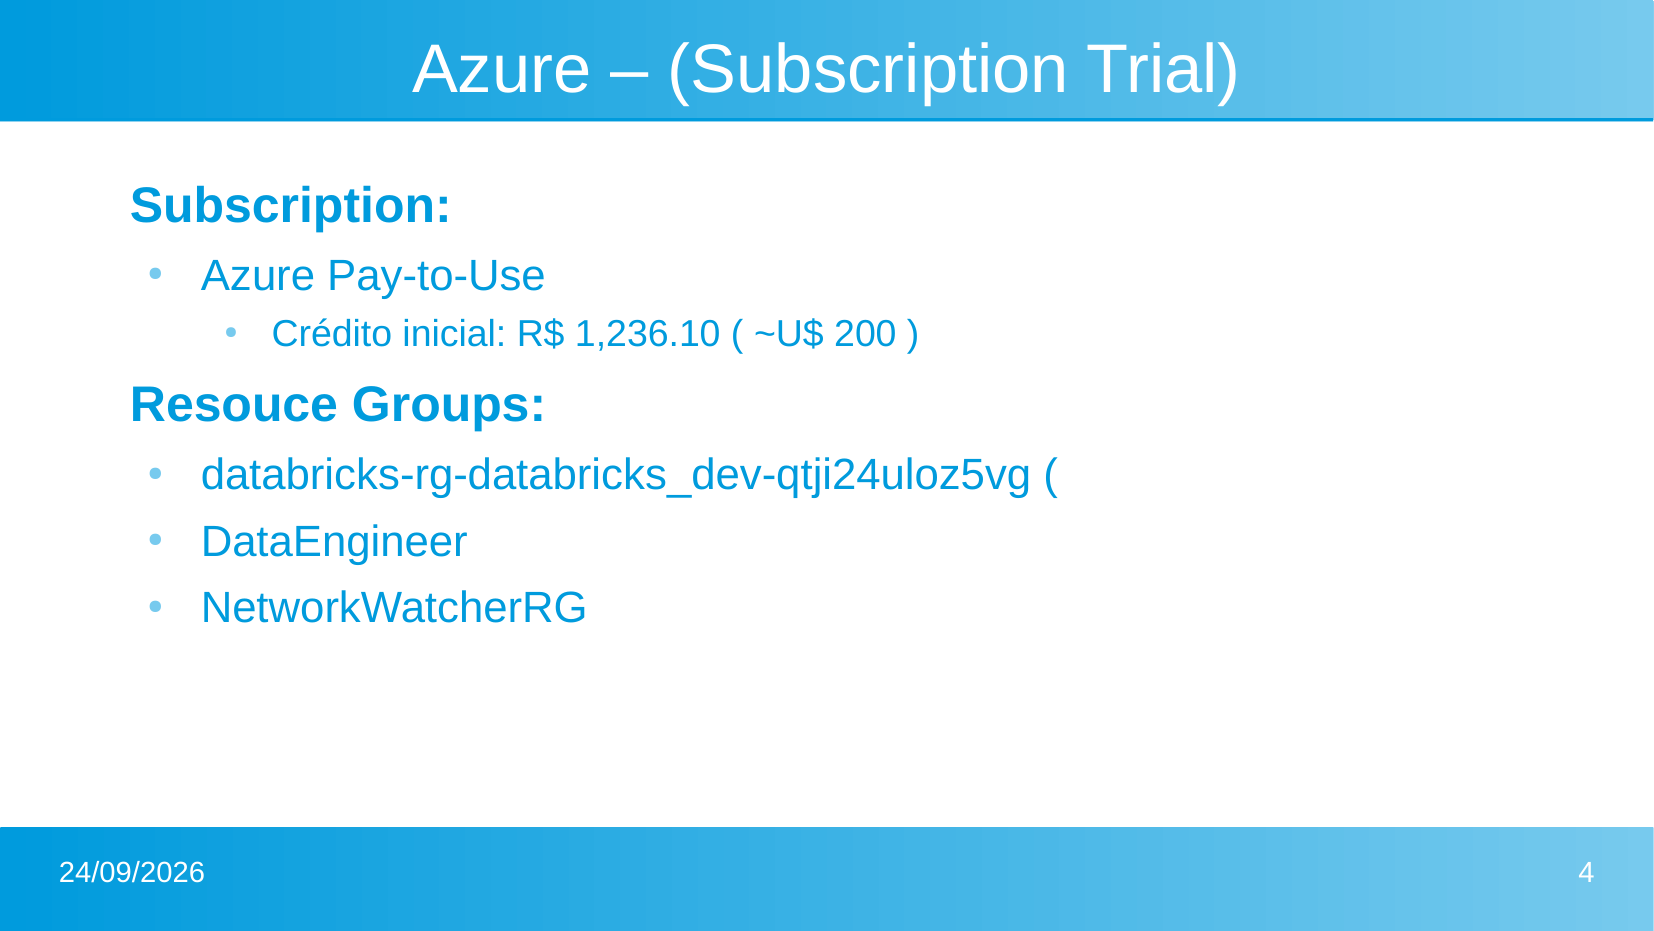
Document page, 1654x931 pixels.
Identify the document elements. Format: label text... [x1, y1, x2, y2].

title Azure – (Subscription Trial) [59, 29, 1595, 108]
list Subscription: Azure Pay-to-Use Crédito inicial: R$ 1,236.10 ( ~U$ 200 ) Resouce Groups: databricks-rg-databricks_dev-qtji24uloz5vg ( DataEngineer NetworkWatcherRG [59, 177, 1595, 768]
